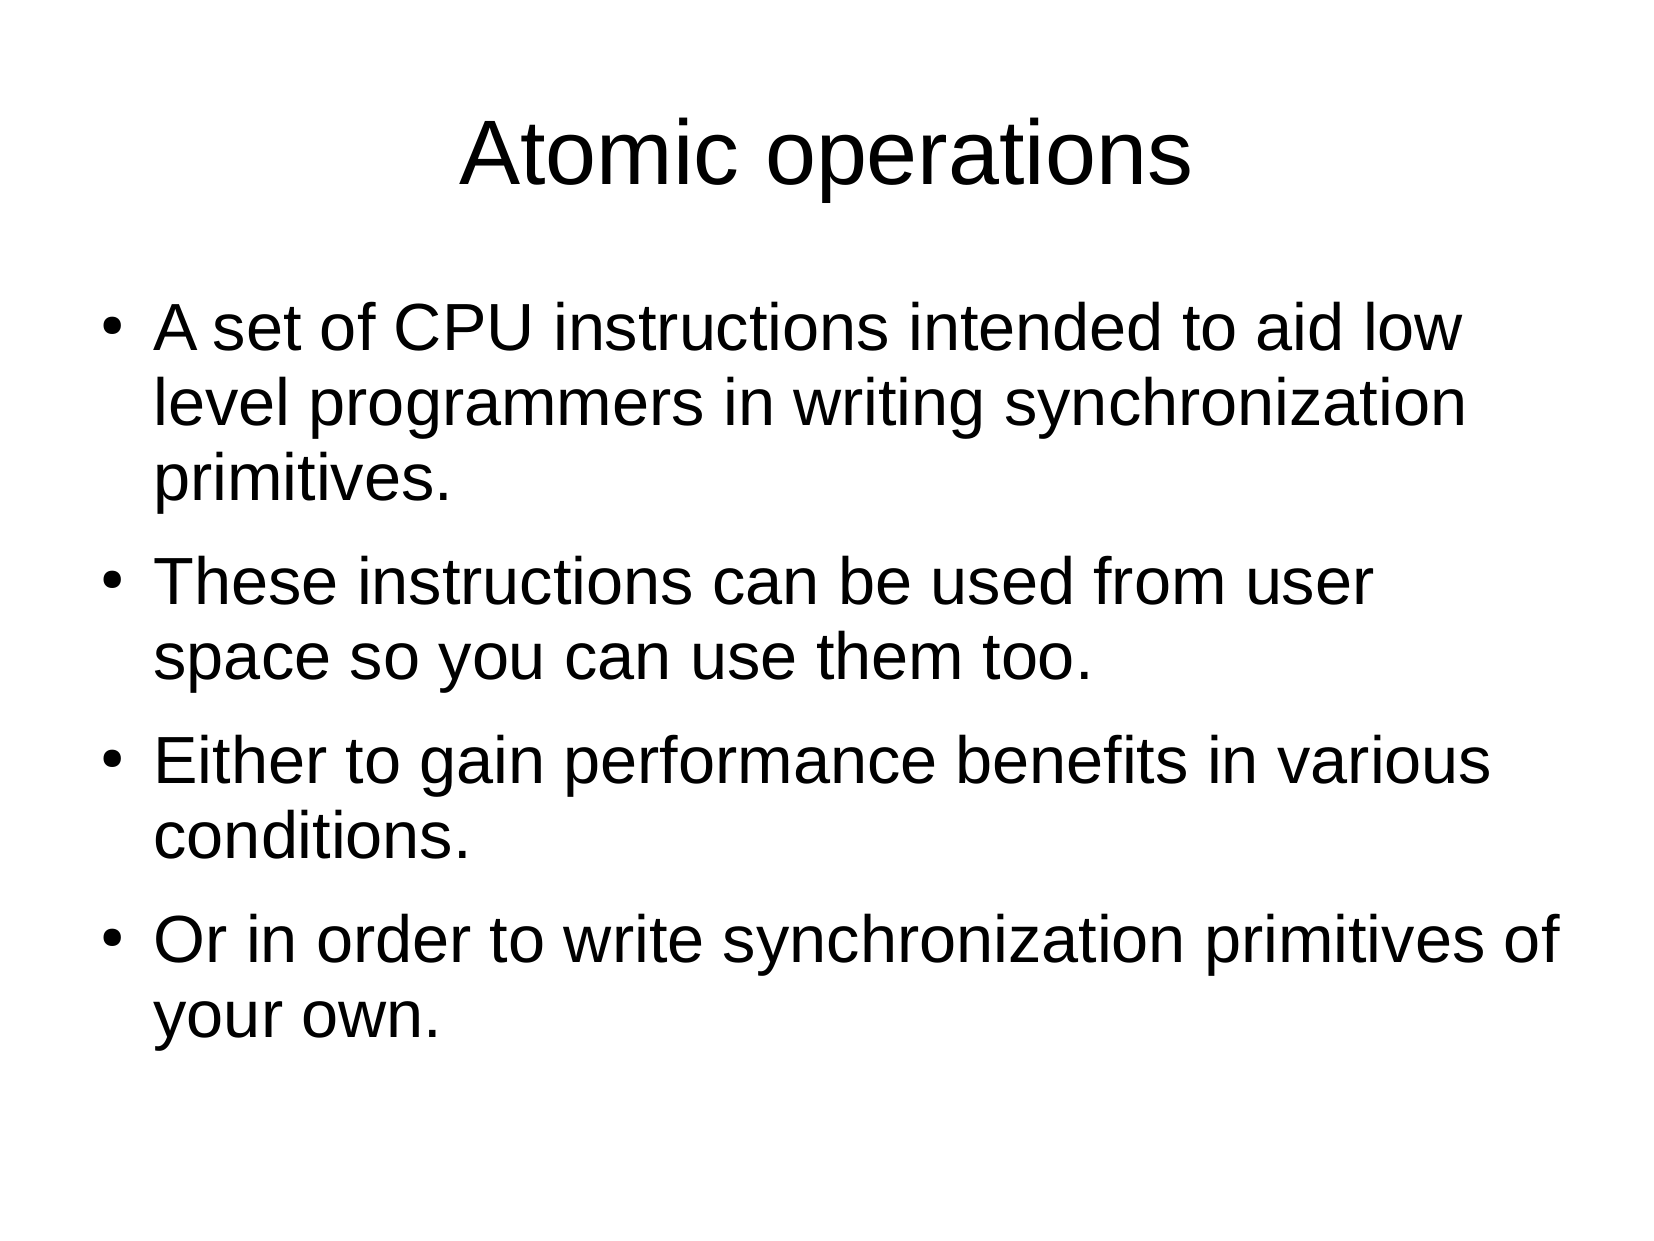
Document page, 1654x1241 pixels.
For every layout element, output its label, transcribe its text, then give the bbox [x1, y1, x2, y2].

list A set of CPU instructions intended to aid low level programmers in writing synchronization primitives. These instructions can be used from user space so you can use them too. Either to gain performance benefits in various conditions. Or in order to write synchronization primitives of your own. [82, 290, 1571, 1109]
title Atomic operations [82, 49, 1571, 257]
